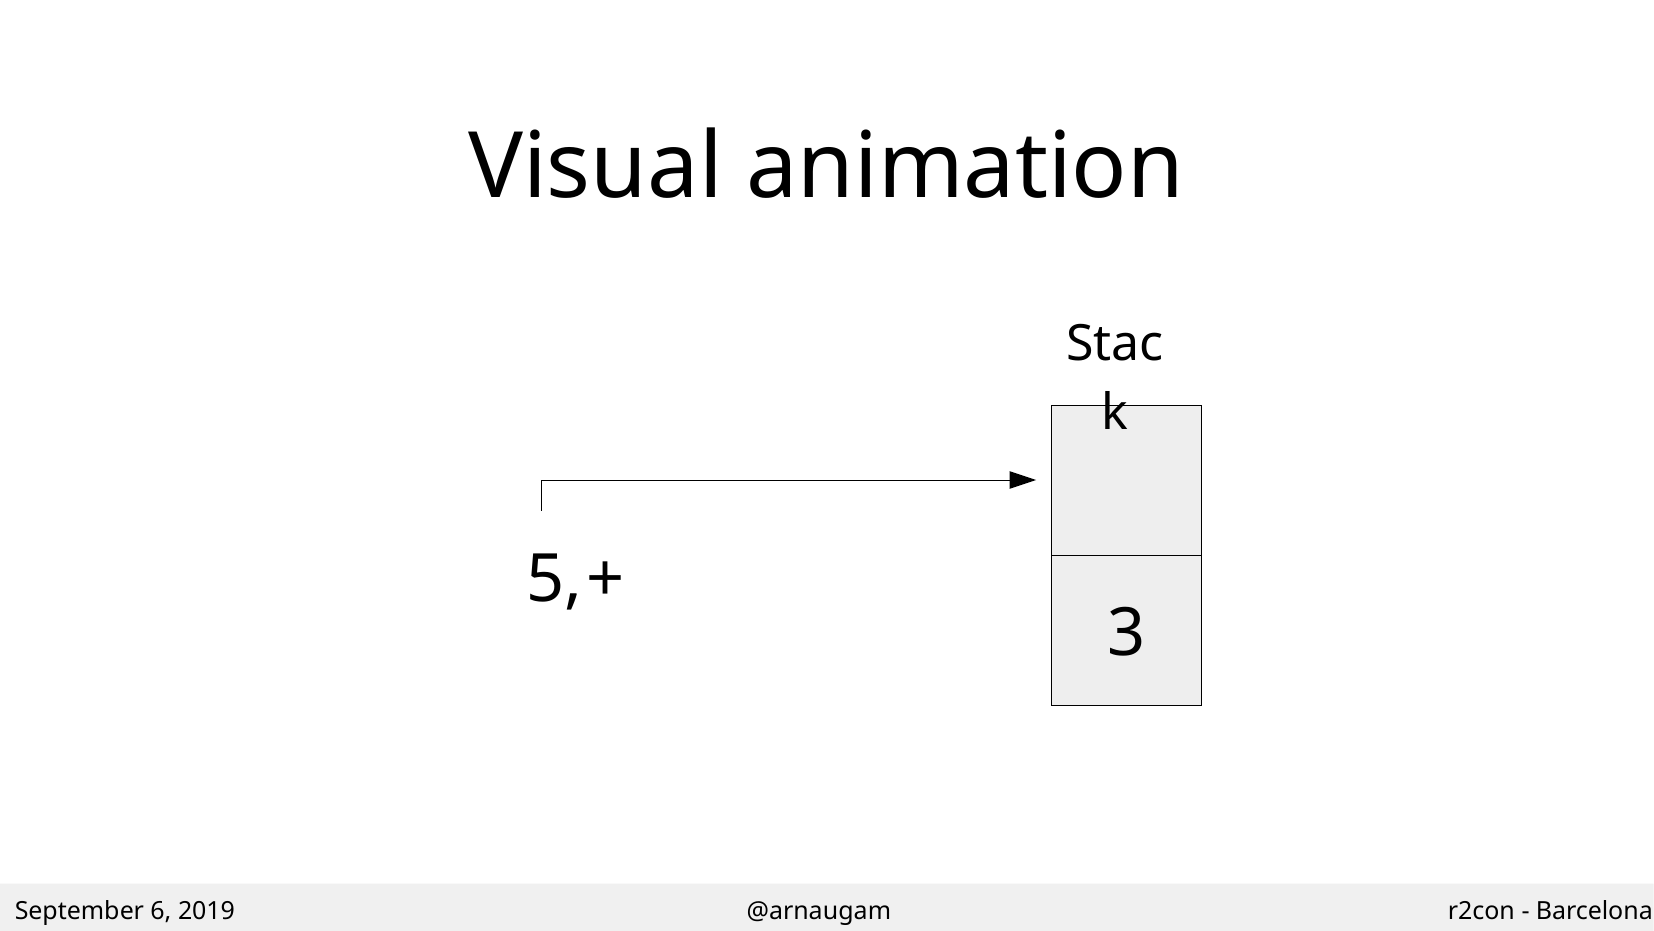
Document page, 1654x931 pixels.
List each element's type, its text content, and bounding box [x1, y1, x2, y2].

text_box [1109, 405, 1118, 415]
text_box 3 [1051, 556, 1202, 706]
text_box + [571, 522, 662, 618]
text_box Stack [1051, 300, 1202, 375]
text_box 5, [511, 522, 571, 618]
title Visual animation [82, 84, 1571, 240]
text_box [1051, 405, 1202, 556]
